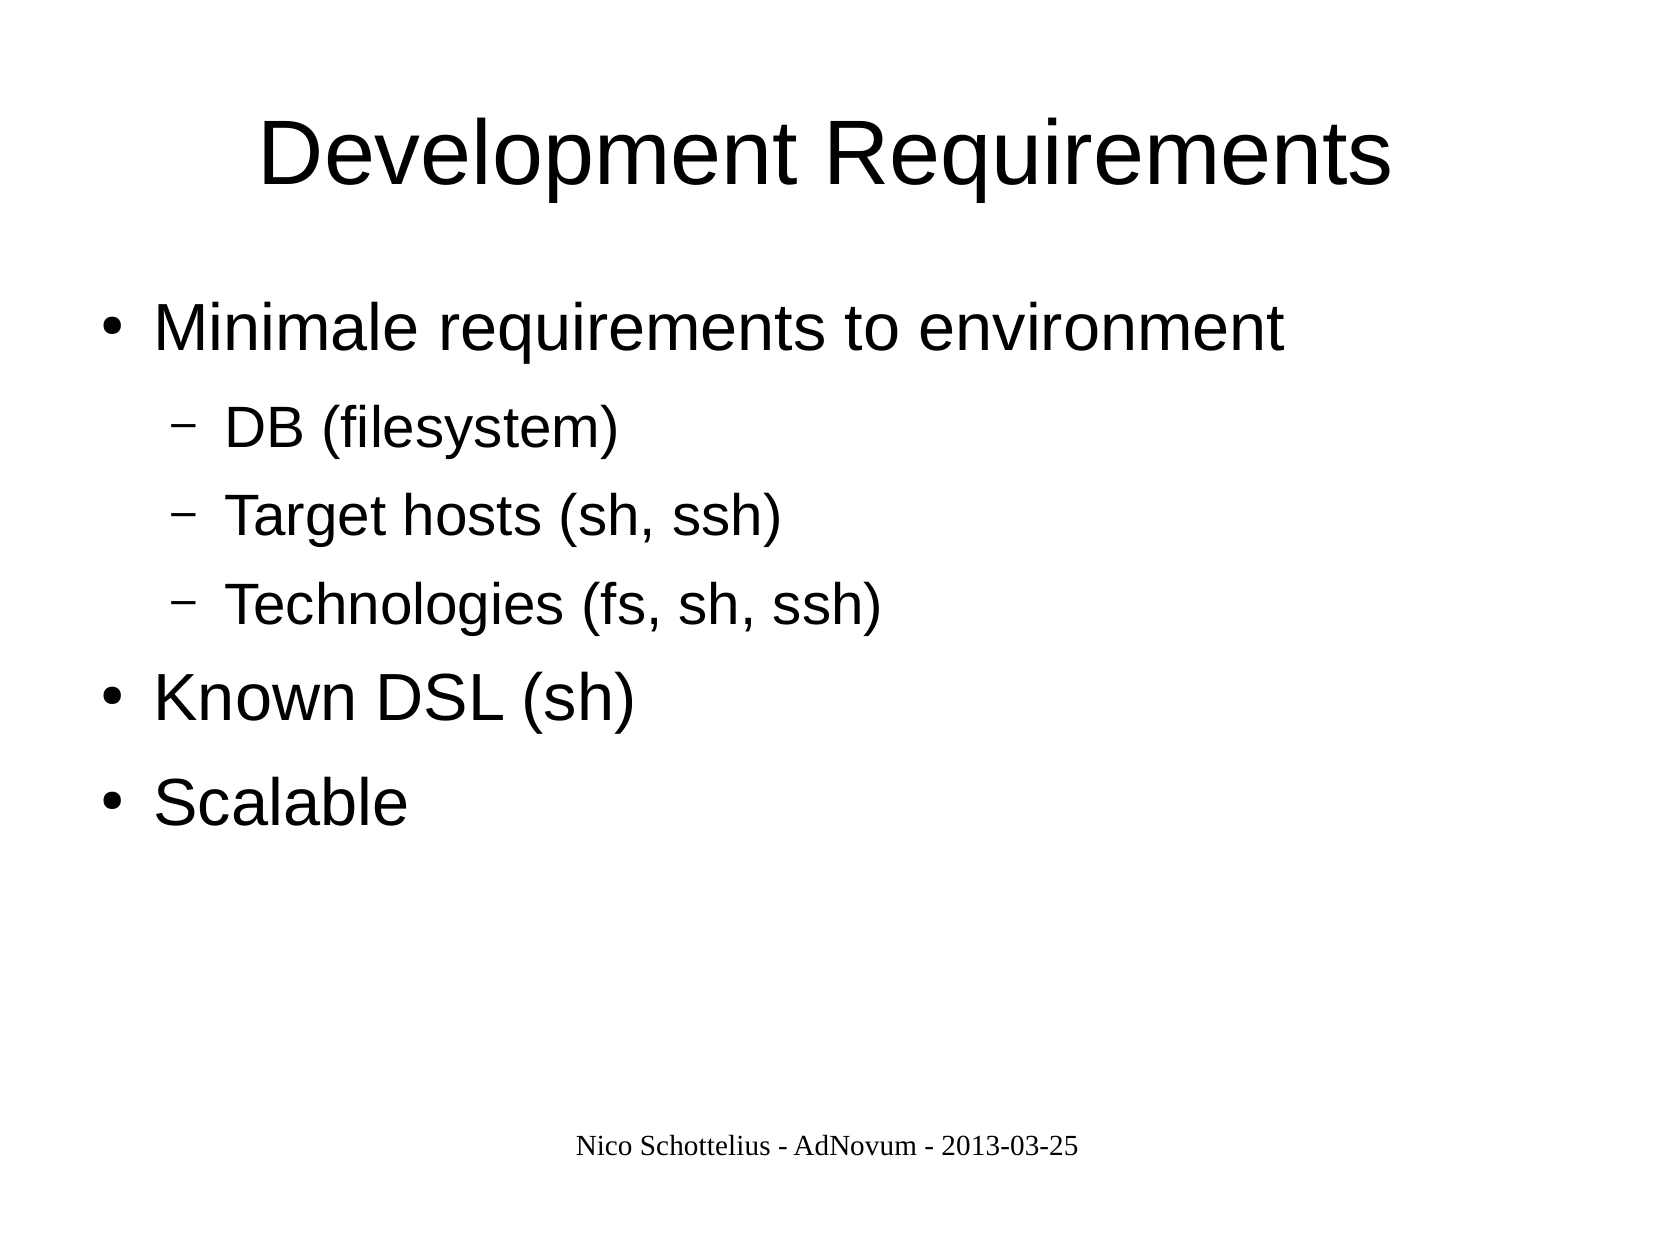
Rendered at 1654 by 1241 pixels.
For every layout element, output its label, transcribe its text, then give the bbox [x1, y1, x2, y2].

list Minimale requirements to environment DB (filesystem) Target hosts (sh, ssh) Technologies (fs, sh, ssh) Known DSL (sh) Scalable [82, 290, 1538, 1010]
title Development Requirements [82, 49, 1571, 257]
